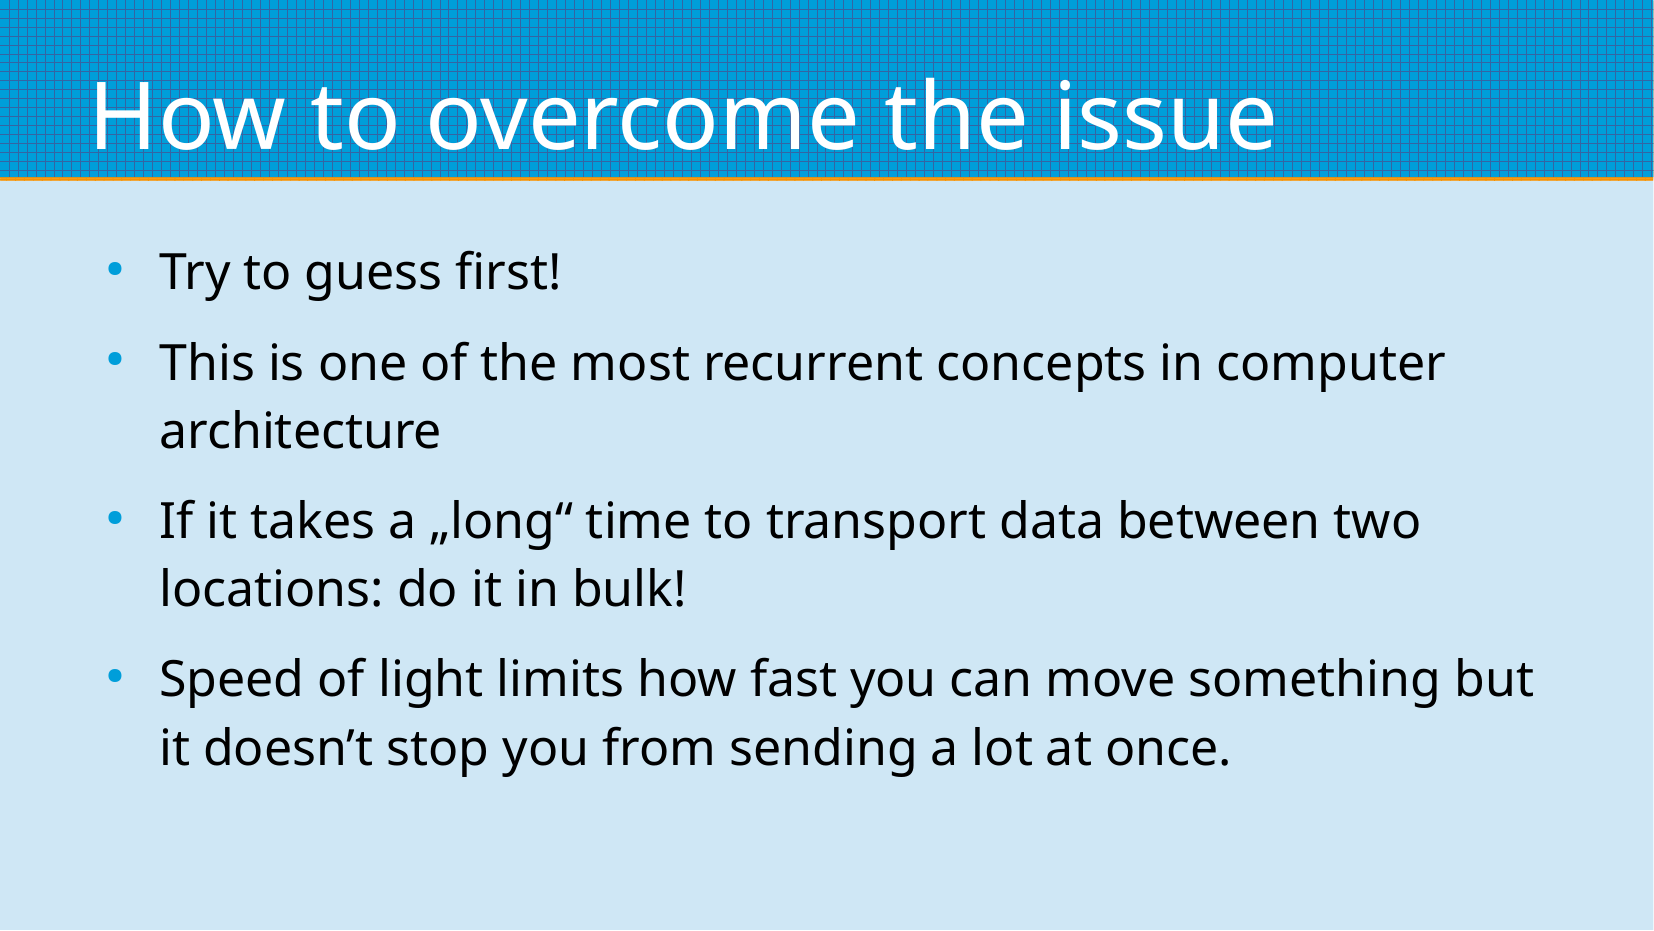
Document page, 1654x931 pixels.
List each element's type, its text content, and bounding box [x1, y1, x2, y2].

title How to overcome the issue [88, 14, 1565, 178]
list Try to guess first! This is one of the most recurrent concepts in computer architecture If it takes a „long“ time to transport data between two locations: do it in bulk! Speed of light limits how fast you can move something but it doesn’t stop you from sending a lot at once. [88, 236, 1565, 813]
